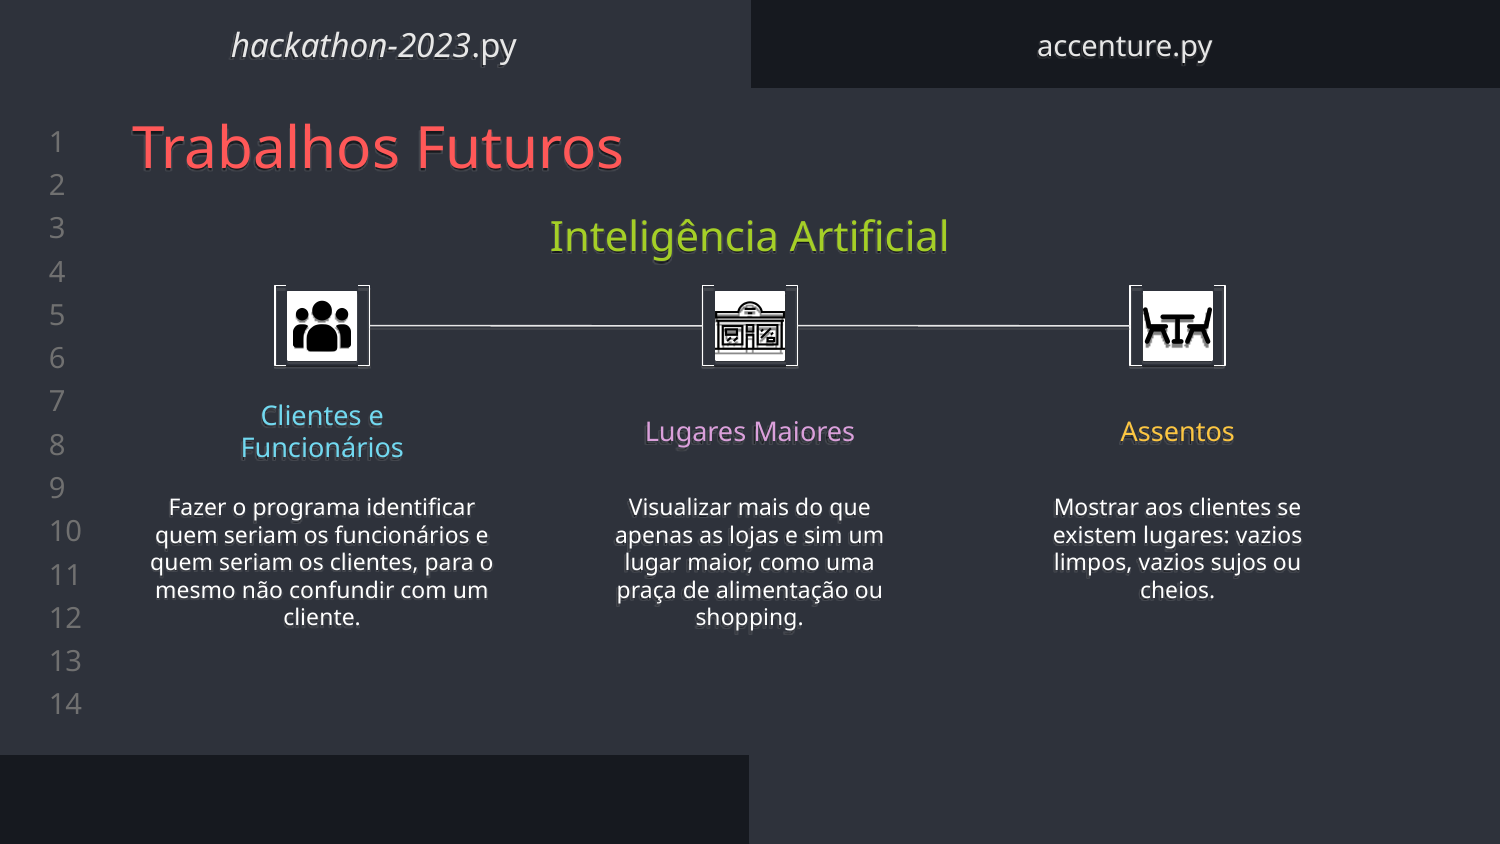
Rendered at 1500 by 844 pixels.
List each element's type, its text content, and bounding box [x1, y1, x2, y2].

title Trabalhos Futuros [116, 95, 1383, 190]
text_box Lugares Maiores [595, 402, 904, 459]
text_box [276, 285, 369, 366]
text_box [703, 285, 797, 366]
text_box Clientes e Funcionários [168, 383, 477, 478]
picture [715, 291, 785, 360]
picture [1143, 291, 1212, 360]
text_box Visualizar mais do que apenas as lojas e sim um lugar maior, como uma praça de alimentação ou shopping. [595, 477, 904, 668]
text_box accenture.py [749, 15, 1500, 74]
picture [293, 297, 351, 355]
text_box Inteligência Artificial [380, 207, 1120, 263]
text_box Fazer o programa identificar quem seriam os funcionários e quem seriam os clientes, para o mesmo não confundir com um cliente. [132, 477, 513, 714]
text_box hackathon-2023.py [0, 15, 749, 74]
text_box Mostrar aos clientes se existem lugares: vazios limpos, vazios sujos ou cheios. [1023, 477, 1332, 654]
text_box [1131, 285, 1224, 366]
text_box Assentos [1023, 402, 1332, 459]
